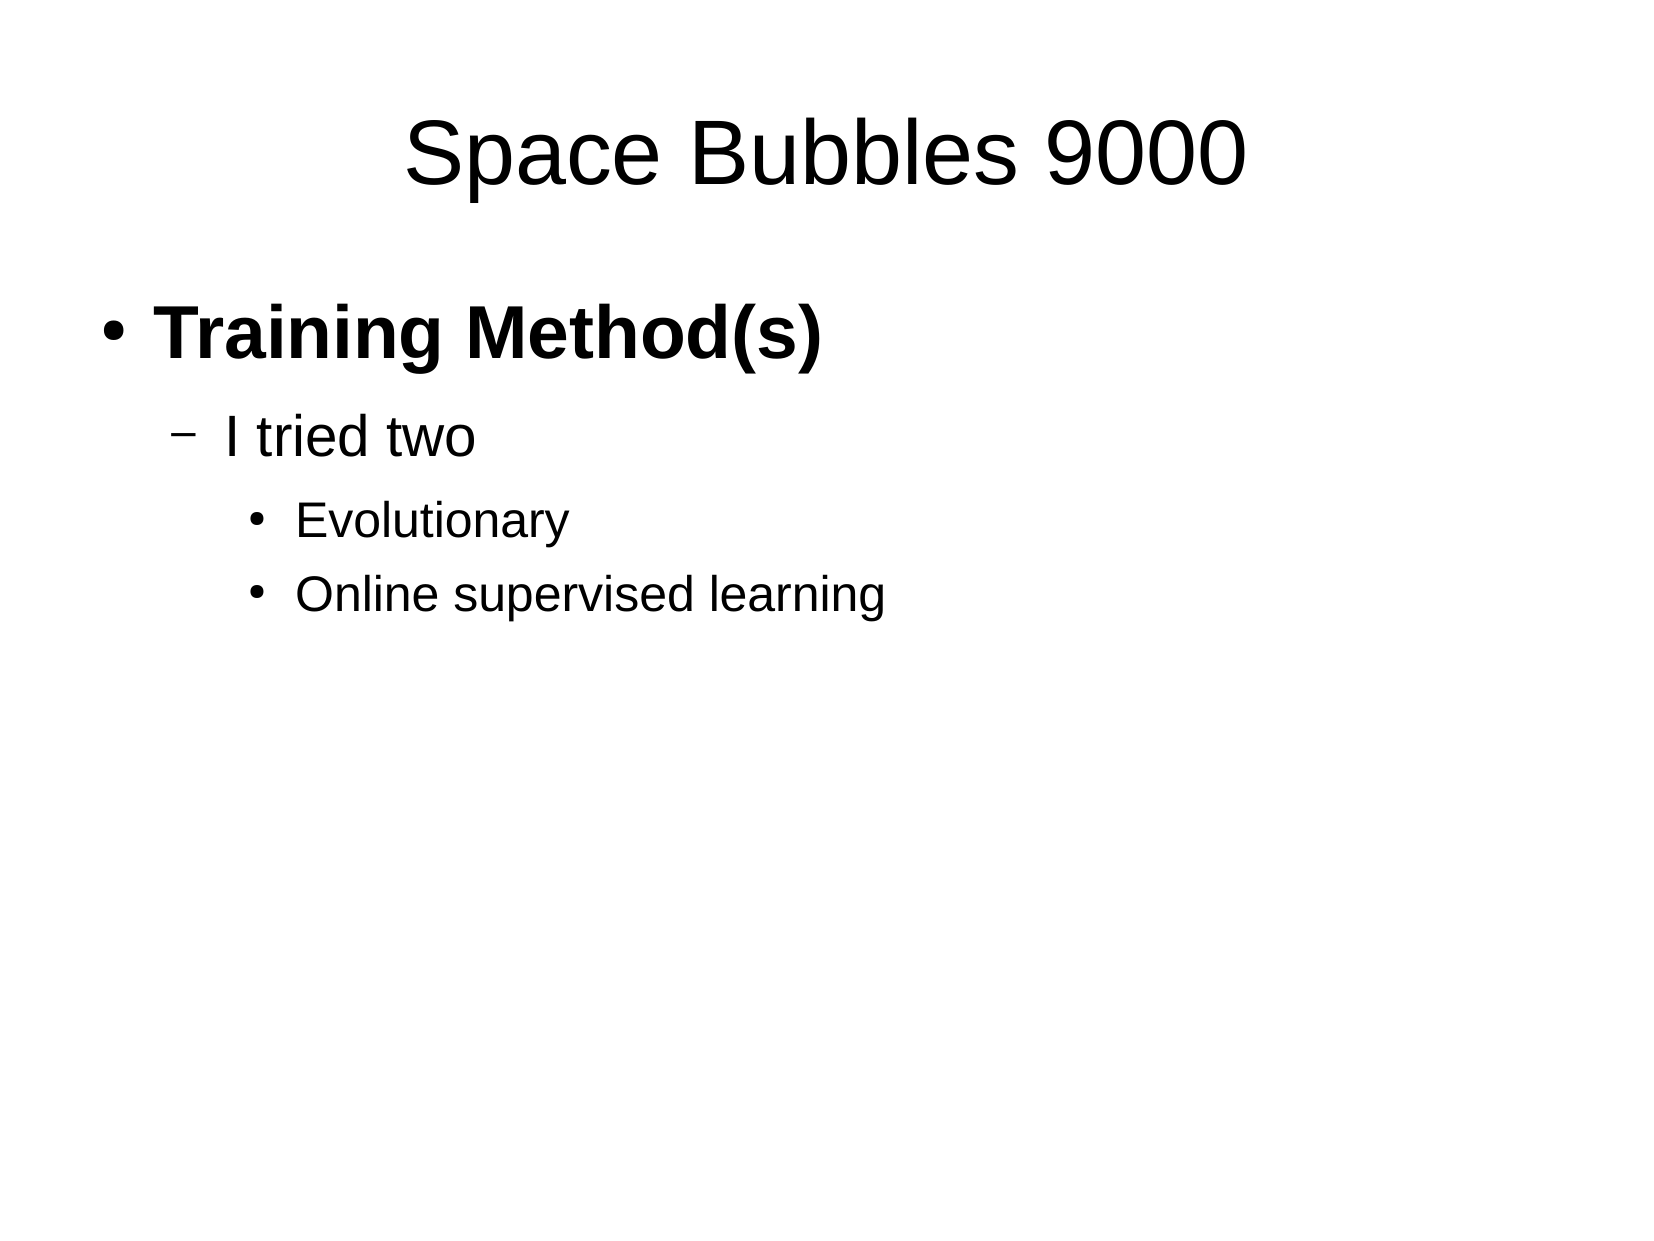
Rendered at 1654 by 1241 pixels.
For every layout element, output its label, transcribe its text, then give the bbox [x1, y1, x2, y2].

list Training Method(s) I tried two Evolutionary Online supervised learning [82, 290, 1571, 1010]
title Space Bubbles 9000 [82, 49, 1571, 257]
